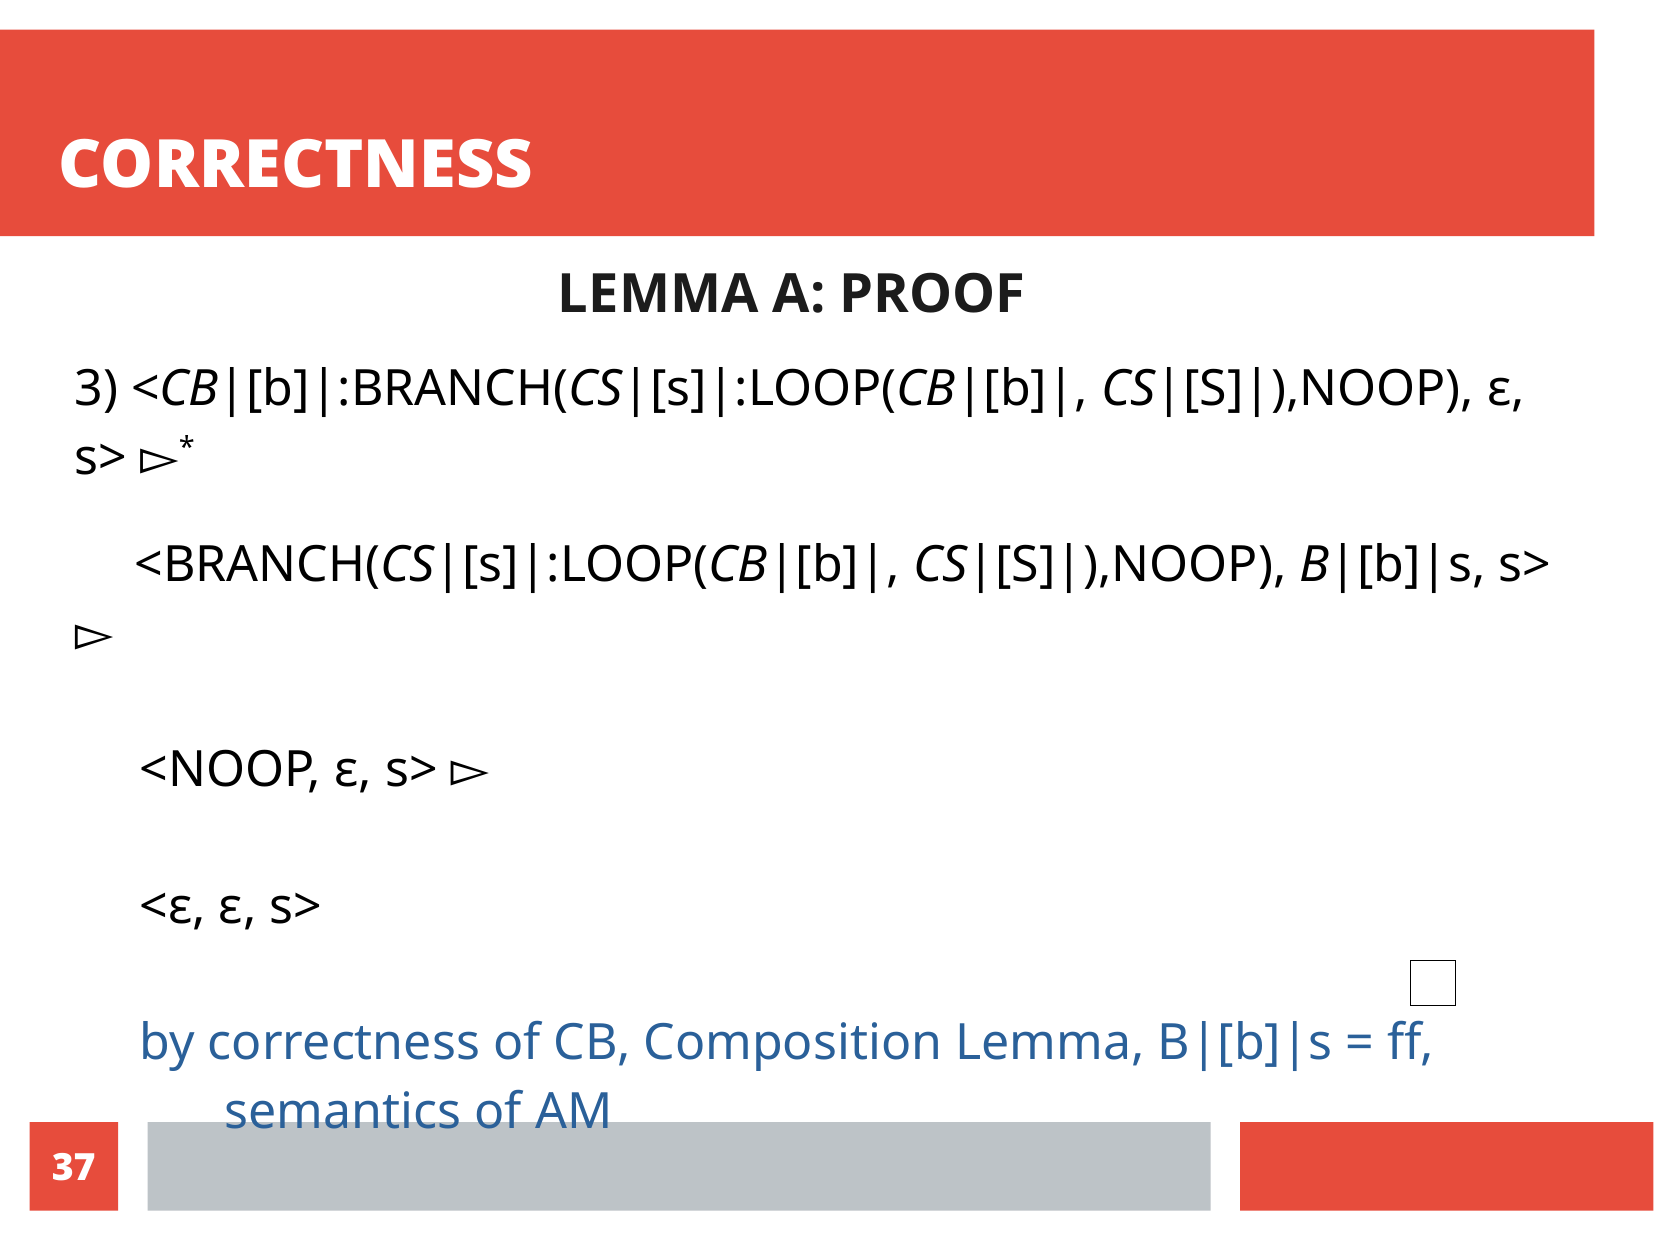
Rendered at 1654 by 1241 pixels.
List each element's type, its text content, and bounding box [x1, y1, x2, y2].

list LEMMA A: PROOF [39, 255, 1546, 1023]
title CORRECTNESS [59, 59, 1595, 207]
text_box 3) <CB|[b]|:BRANCH(CS|[s]|:LOOP(CB|[b]|, CS|[S]|),NOOP), ε, s> ▻* <BRANCH(CS|[s]|:LOOP(CB|[b]|, CS|[S]|),NOOP), B|[b]|s, s> ▻ <NOOP, ε, s> ▻ <ε, ε, s> by correctness of CB, Composition Lemma, B|[b]|s = ff, semantics of AM [60, 345, 1576, 1081]
